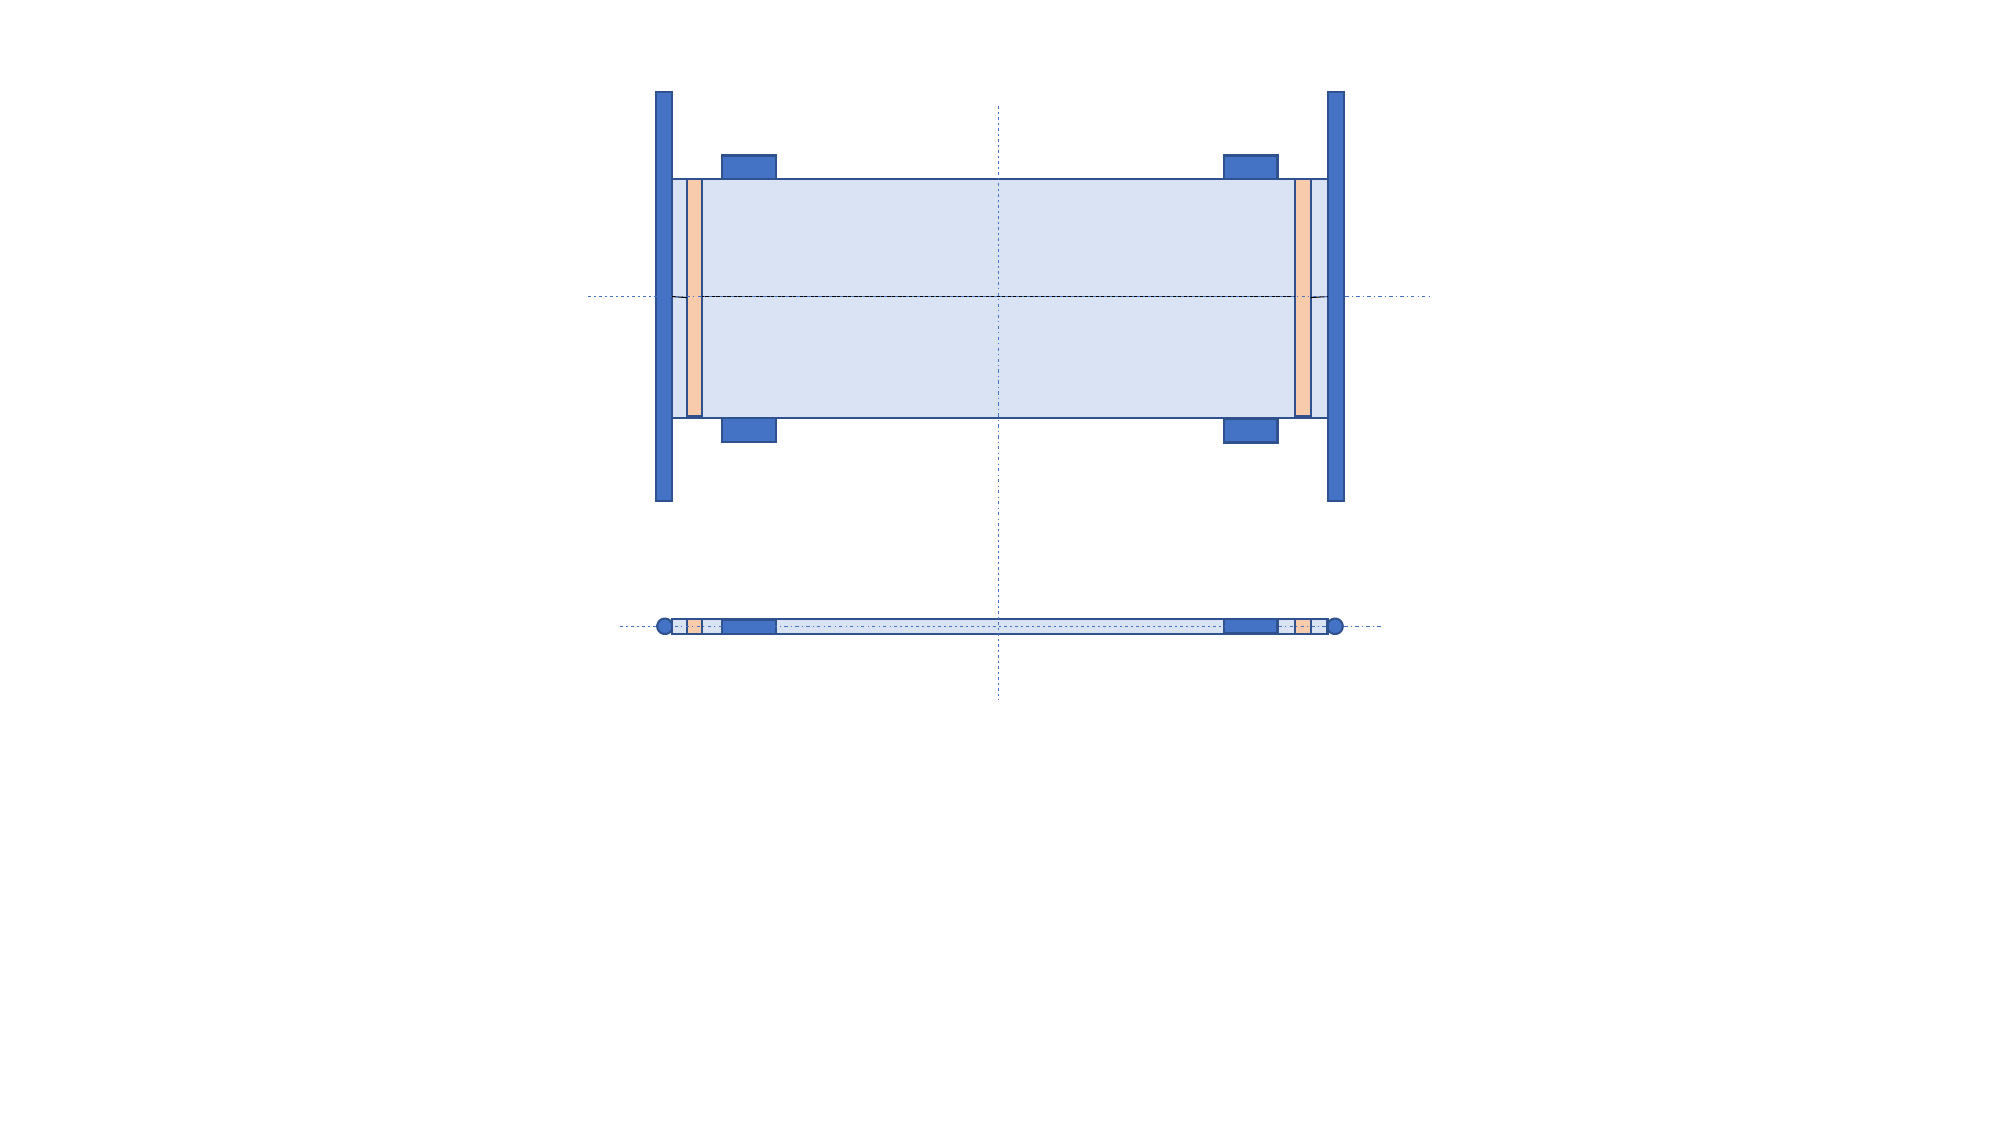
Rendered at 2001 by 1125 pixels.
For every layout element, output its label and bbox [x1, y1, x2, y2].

text_box [656, 92, 1344, 501]
text_box [1224, 419, 1277, 442]
text_box [657, 618, 1343, 634]
